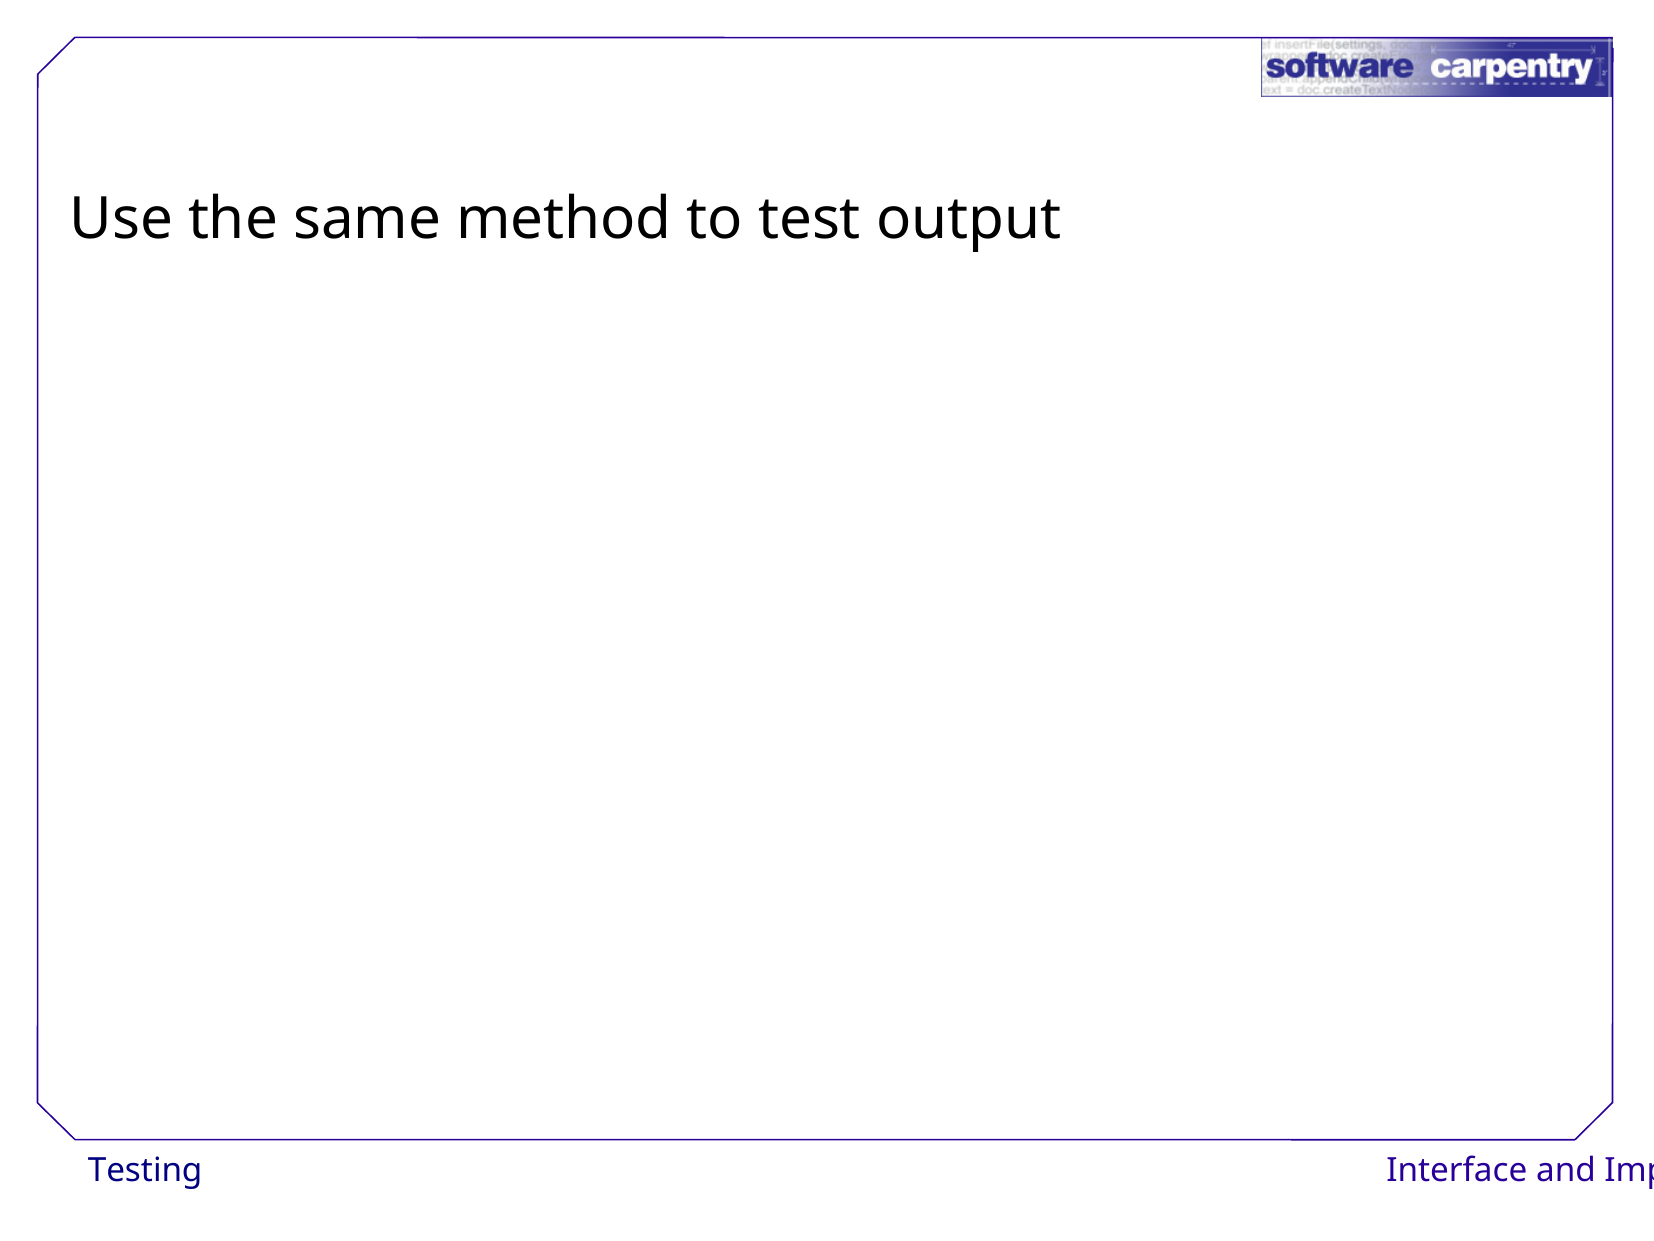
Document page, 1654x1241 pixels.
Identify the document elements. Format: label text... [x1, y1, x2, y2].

picture [1261, 39, 1613, 97]
text_box Use the same method to test output [54, 138, 1227, 259]
